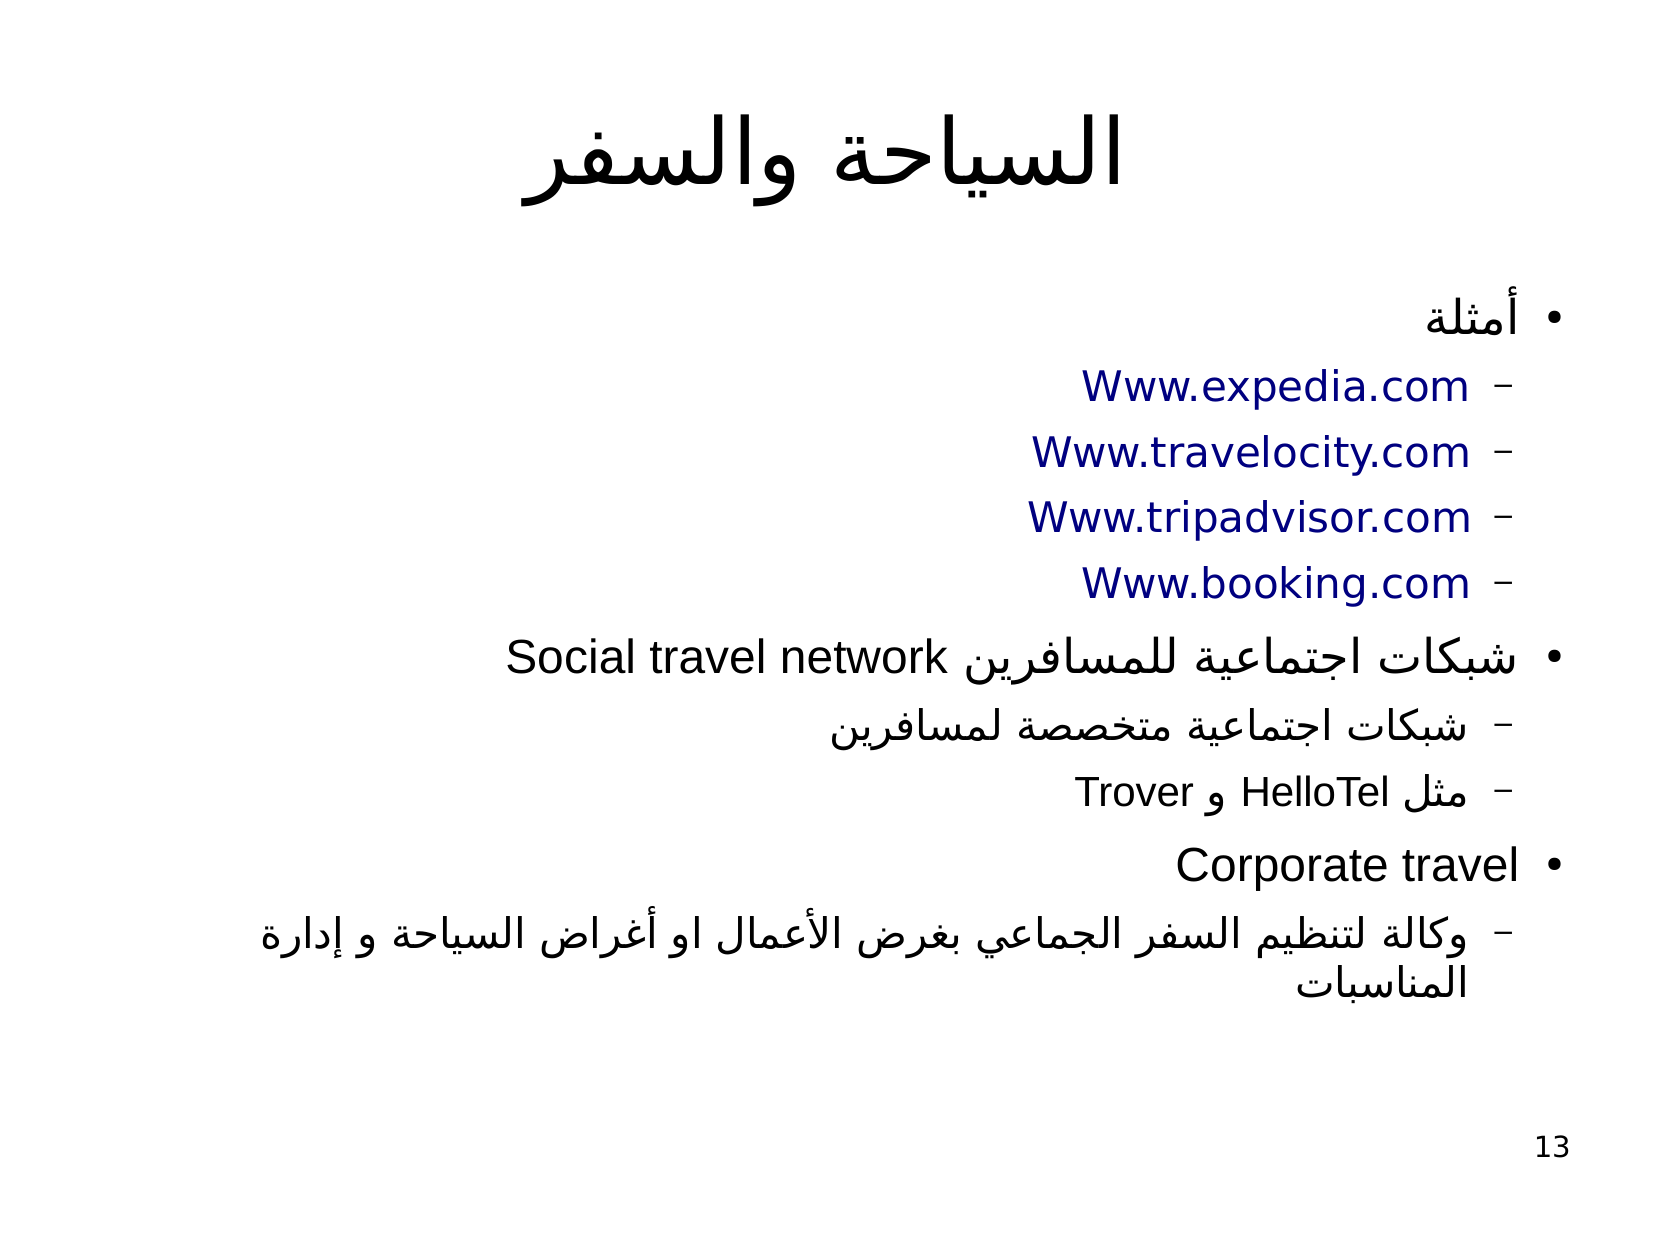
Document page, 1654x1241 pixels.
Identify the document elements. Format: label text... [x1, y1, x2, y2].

title السياحة والسفر [82, 49, 1571, 257]
list أمثلة Www.expedia.com Www.travelocity.com Www.tripadvisor.com Www.booking.com شبكات اجتماعية للمسافرين Social travel network شبكات اجتماعية متخصصة لمسافرين مثل HelloTel و Trover Corporate travel وكالة لتنظيم السفر الجماعي بغرض الأعمال او أغراض السياحة و إدارة المناسبات [82, 290, 1571, 1010]
